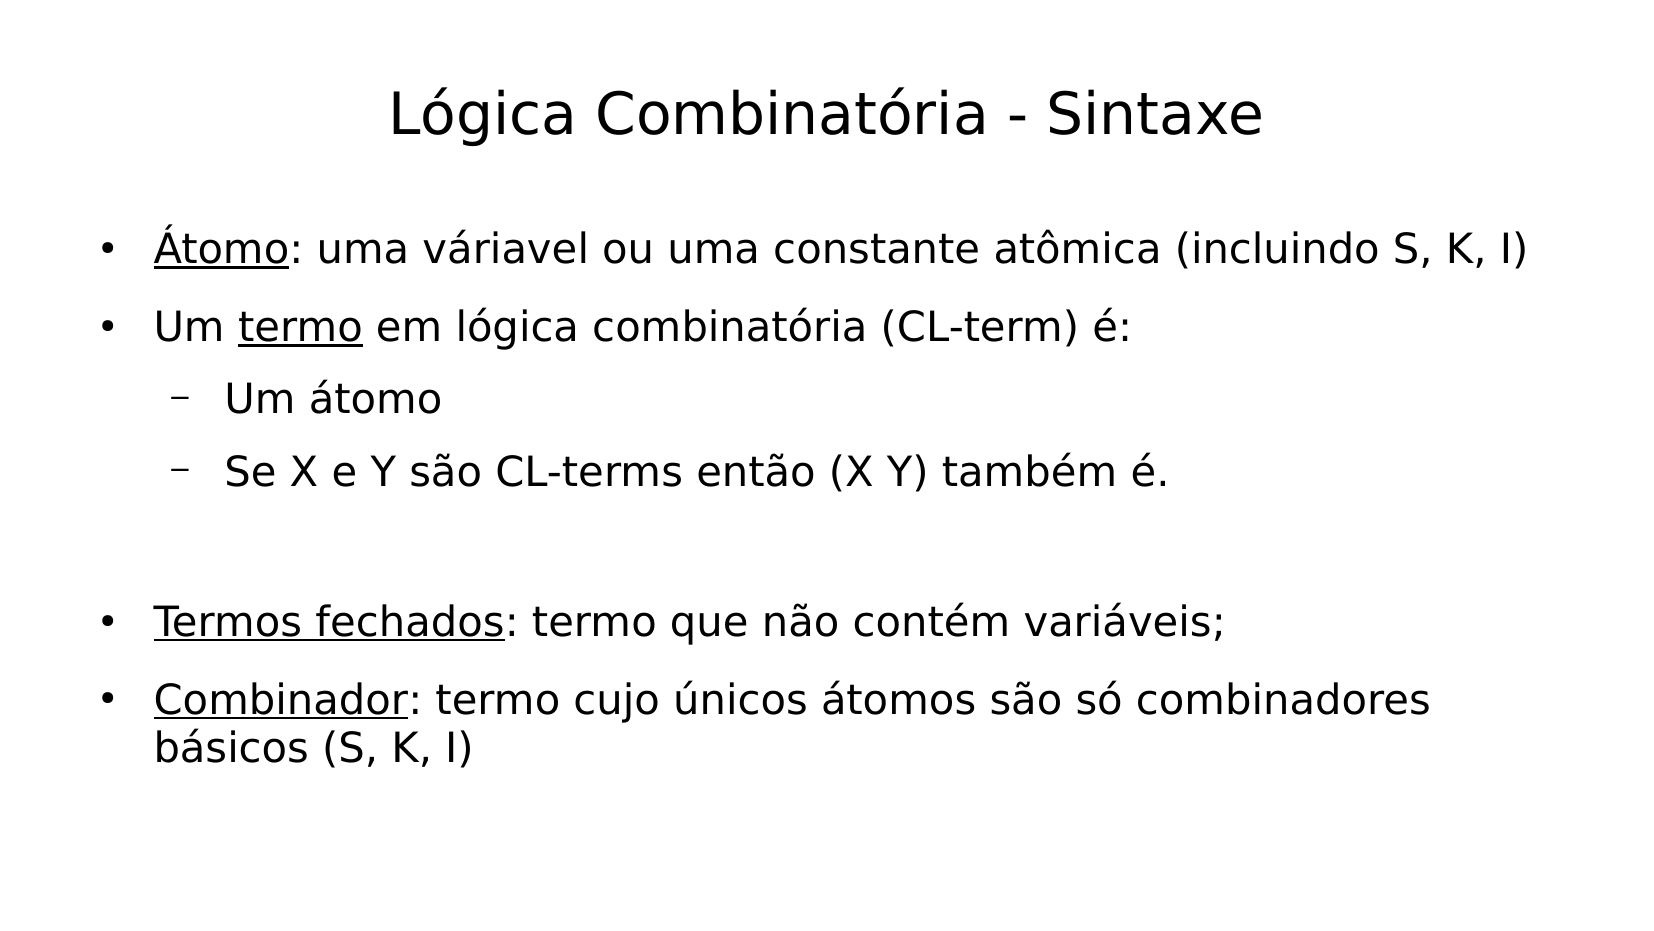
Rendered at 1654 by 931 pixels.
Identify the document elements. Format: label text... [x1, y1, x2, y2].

list Átomo: uma váriavel ou uma constante atômica (incluindo S, K, I) Um termo em lógica combinatória (CL-term) é: Um átomo Se X e Y são CL-terms então (X Y) também é. Termos fechados: termo que não contém variáveis; Combinador: termo cujo únicos átomos são só combinadores básicos (S, K, I) [82, 225, 1571, 810]
title Lógica Combinatória - Sintaxe [82, 37, 1571, 193]
